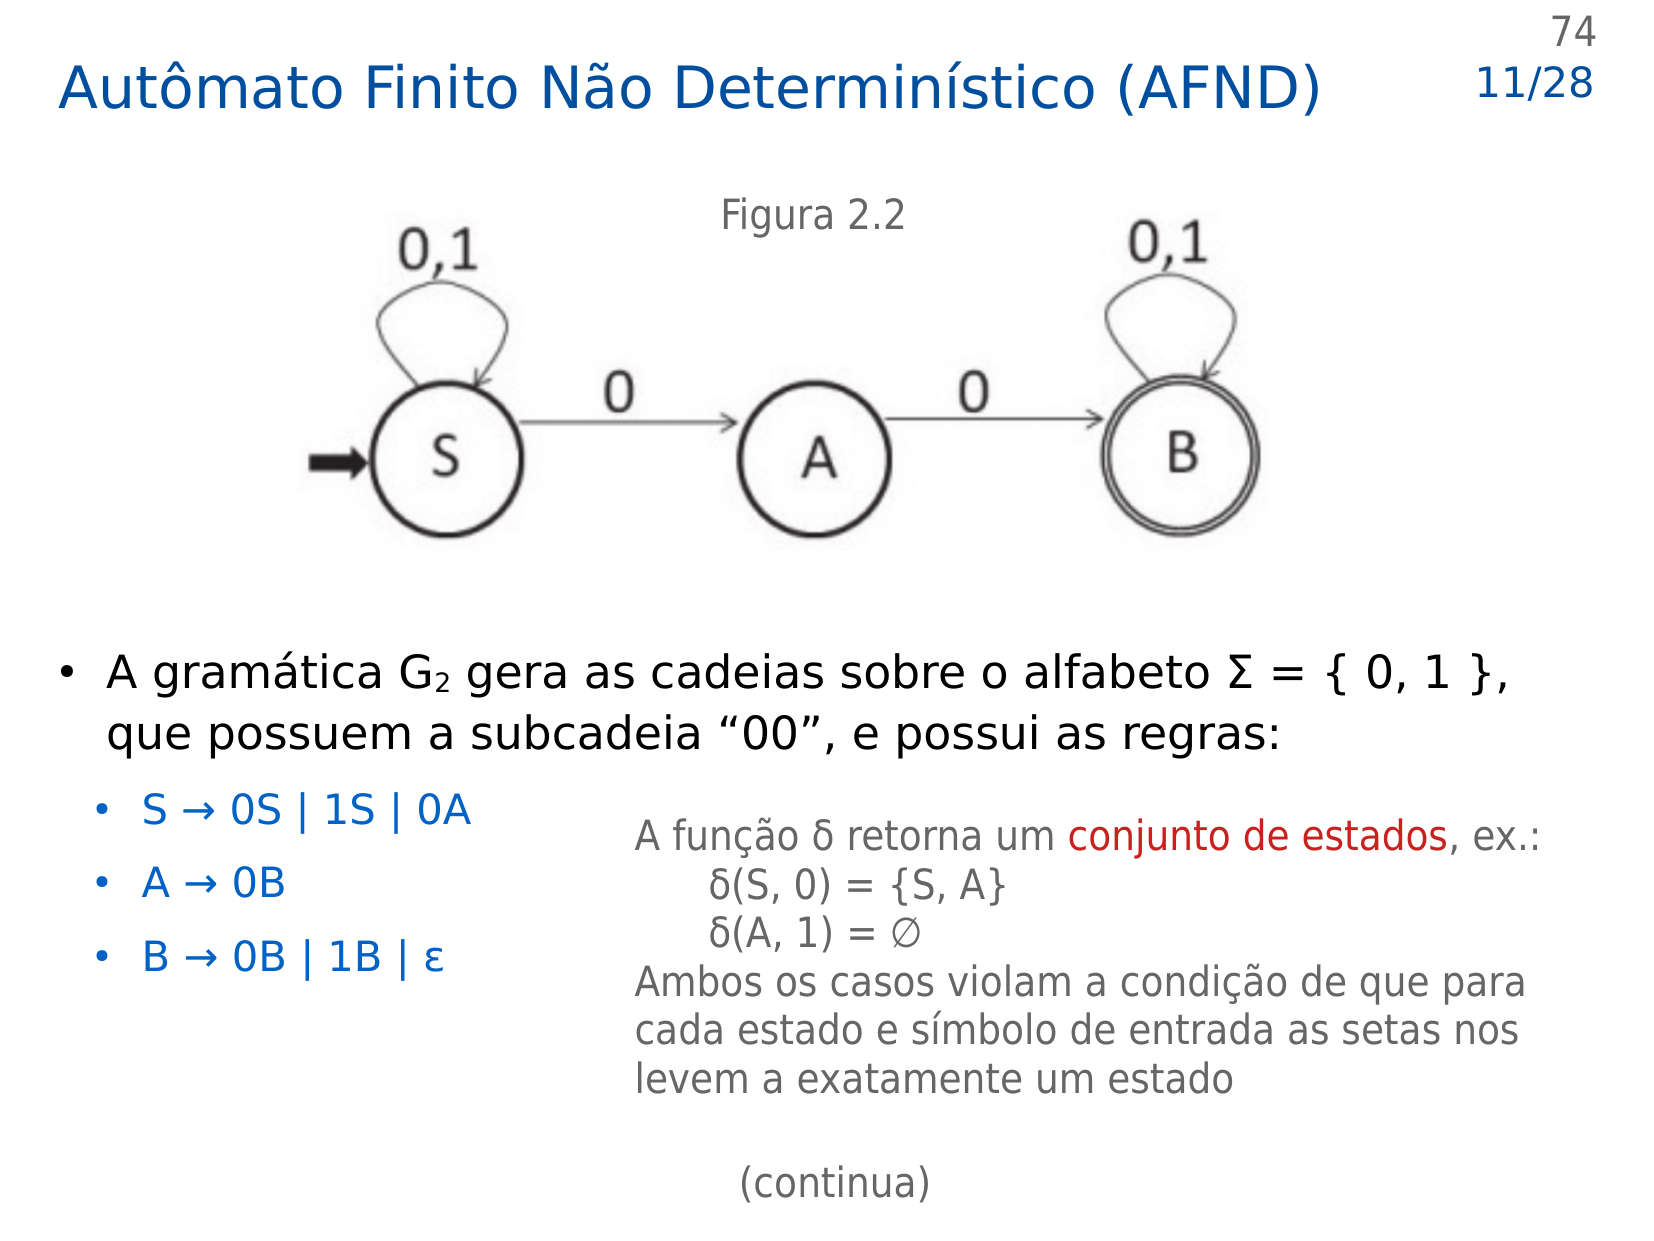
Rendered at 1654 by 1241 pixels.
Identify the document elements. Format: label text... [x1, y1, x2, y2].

text_box 74 [1375, 0, 1613, 64]
text_box (continua) [723, 1151, 947, 1215]
text_box A função δ retorna um conjunto de estados, ex.: δ(S, 0) = {S, A} δ(A, 1) = ∅ Ambos os casos violam a condição de que para cada estado e símbolo de entrada as setas nos levem a exatamente um estado [619, 804, 1595, 1133]
title Autômato Finito Não Determinístico (AFND) [59, 29, 1625, 148]
text_box Figura 2.2 [705, 183, 923, 247]
picture [297, 210, 1273, 551]
list A gramática G2 gera as cadeias sobre o alfabeto Σ = { 0, 1 }, que possuem a subcadeia “00”, e possui as regras: S → 0S | 1S | 0A A → 0B B → 0B | 1B | ε [59, 638, 1595, 1182]
